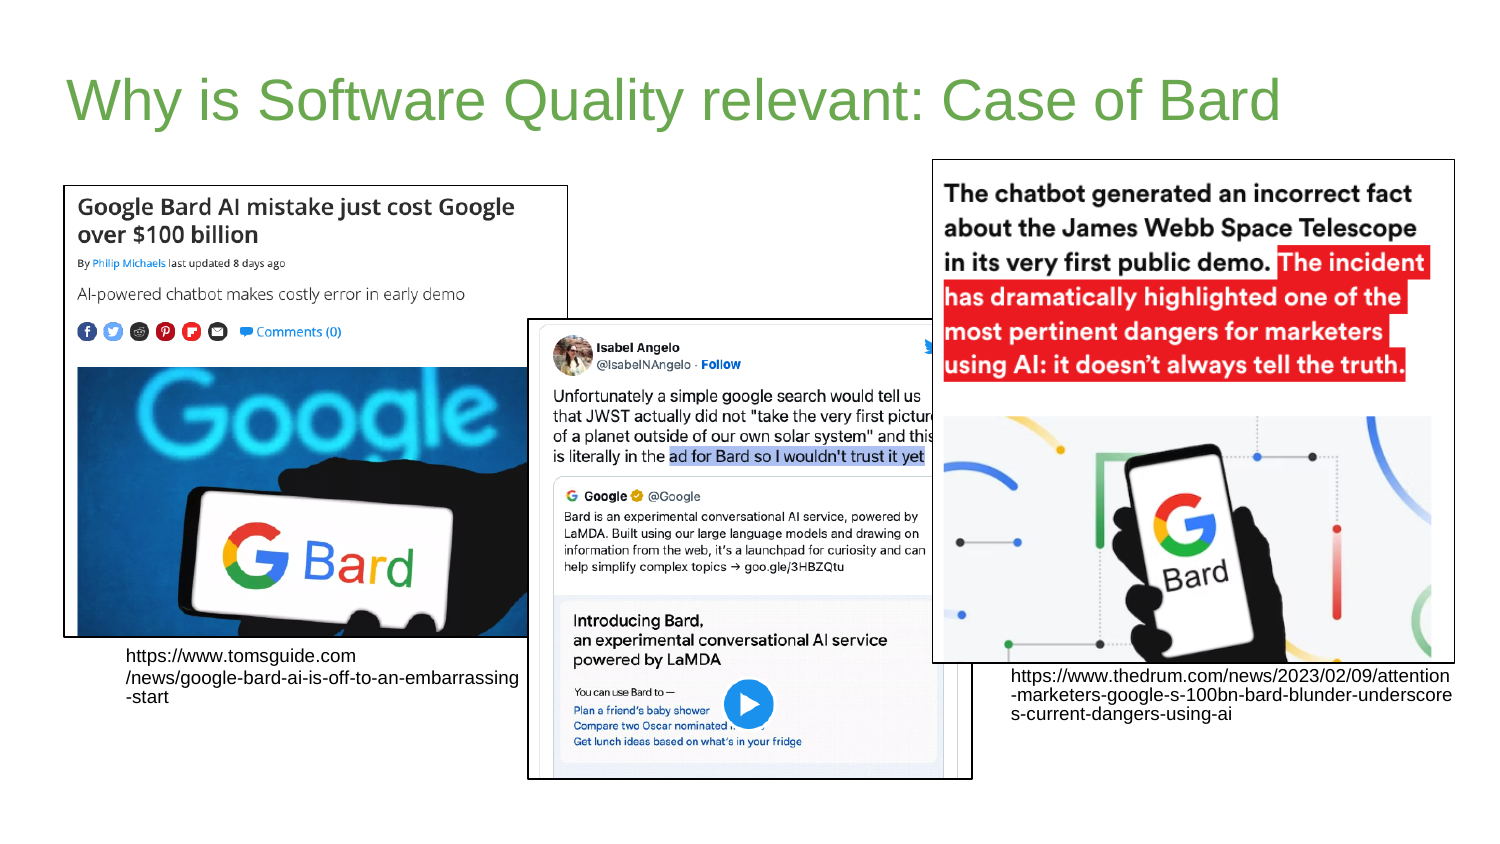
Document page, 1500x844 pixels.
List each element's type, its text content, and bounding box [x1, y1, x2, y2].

text_box https://www.tomsguide.com/news/google-bard-ai-is-off-to-an-embarrassing-start [110, 636, 527, 697]
picture [933, 160, 1454, 663]
text_box https://www.thedrum.com/news/2023/02/09/attention-marketers-google-s-100bn-bard-blunder-underscores-current-dangers-using-ai [995, 656, 1468, 740]
title Why is Software Quality relevant: Case of Bard [51, 47, 1449, 142]
picture [64, 186, 567, 637]
picture [529, 319, 972, 779]
